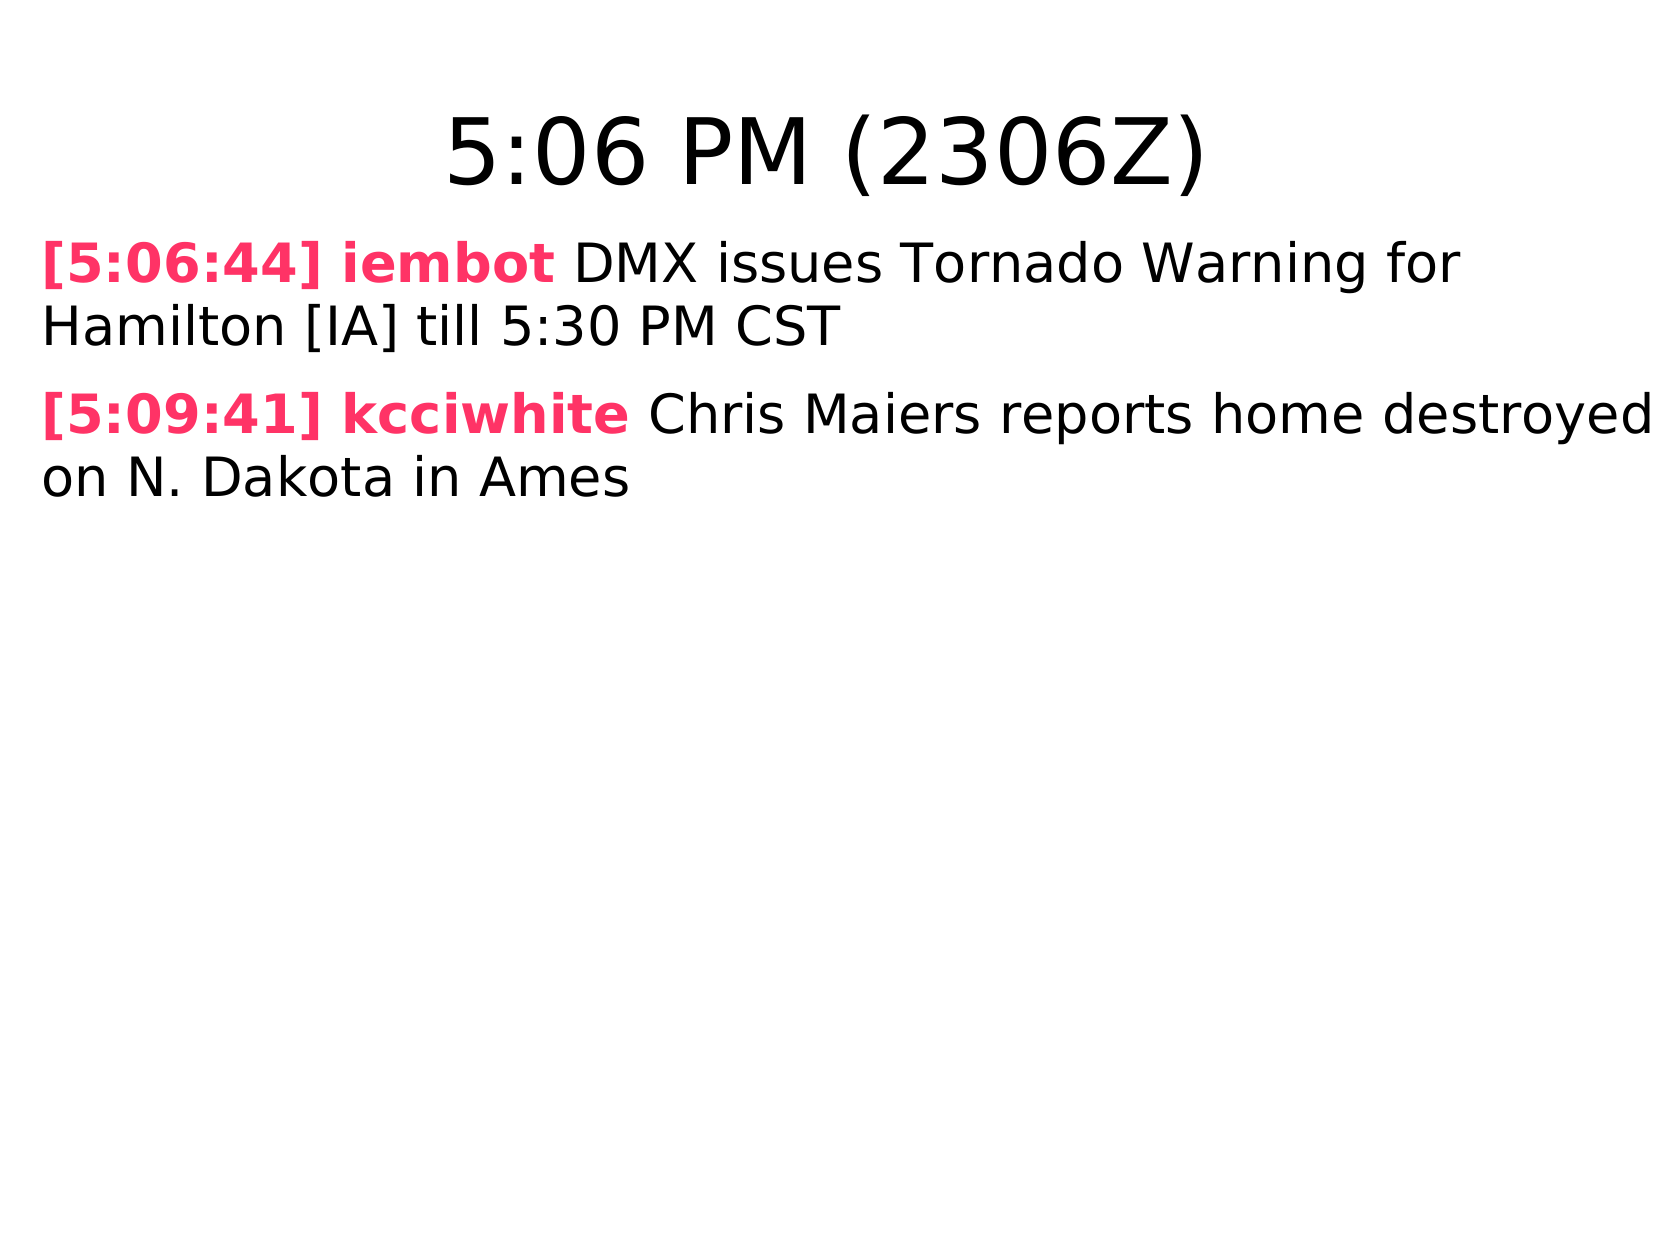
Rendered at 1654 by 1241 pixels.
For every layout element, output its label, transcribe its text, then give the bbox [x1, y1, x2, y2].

title 5:06 PM (2306Z) [82, 49, 1571, 225]
text_box [5:06:44] iembot DMX issues Tornado Warning for Hamilton [IA] till 5:30 PM CST [5:09:41] kcciwhite Chris Maiers reports home destroyed on N. Dakota in Ames [26, 225, 1654, 605]
